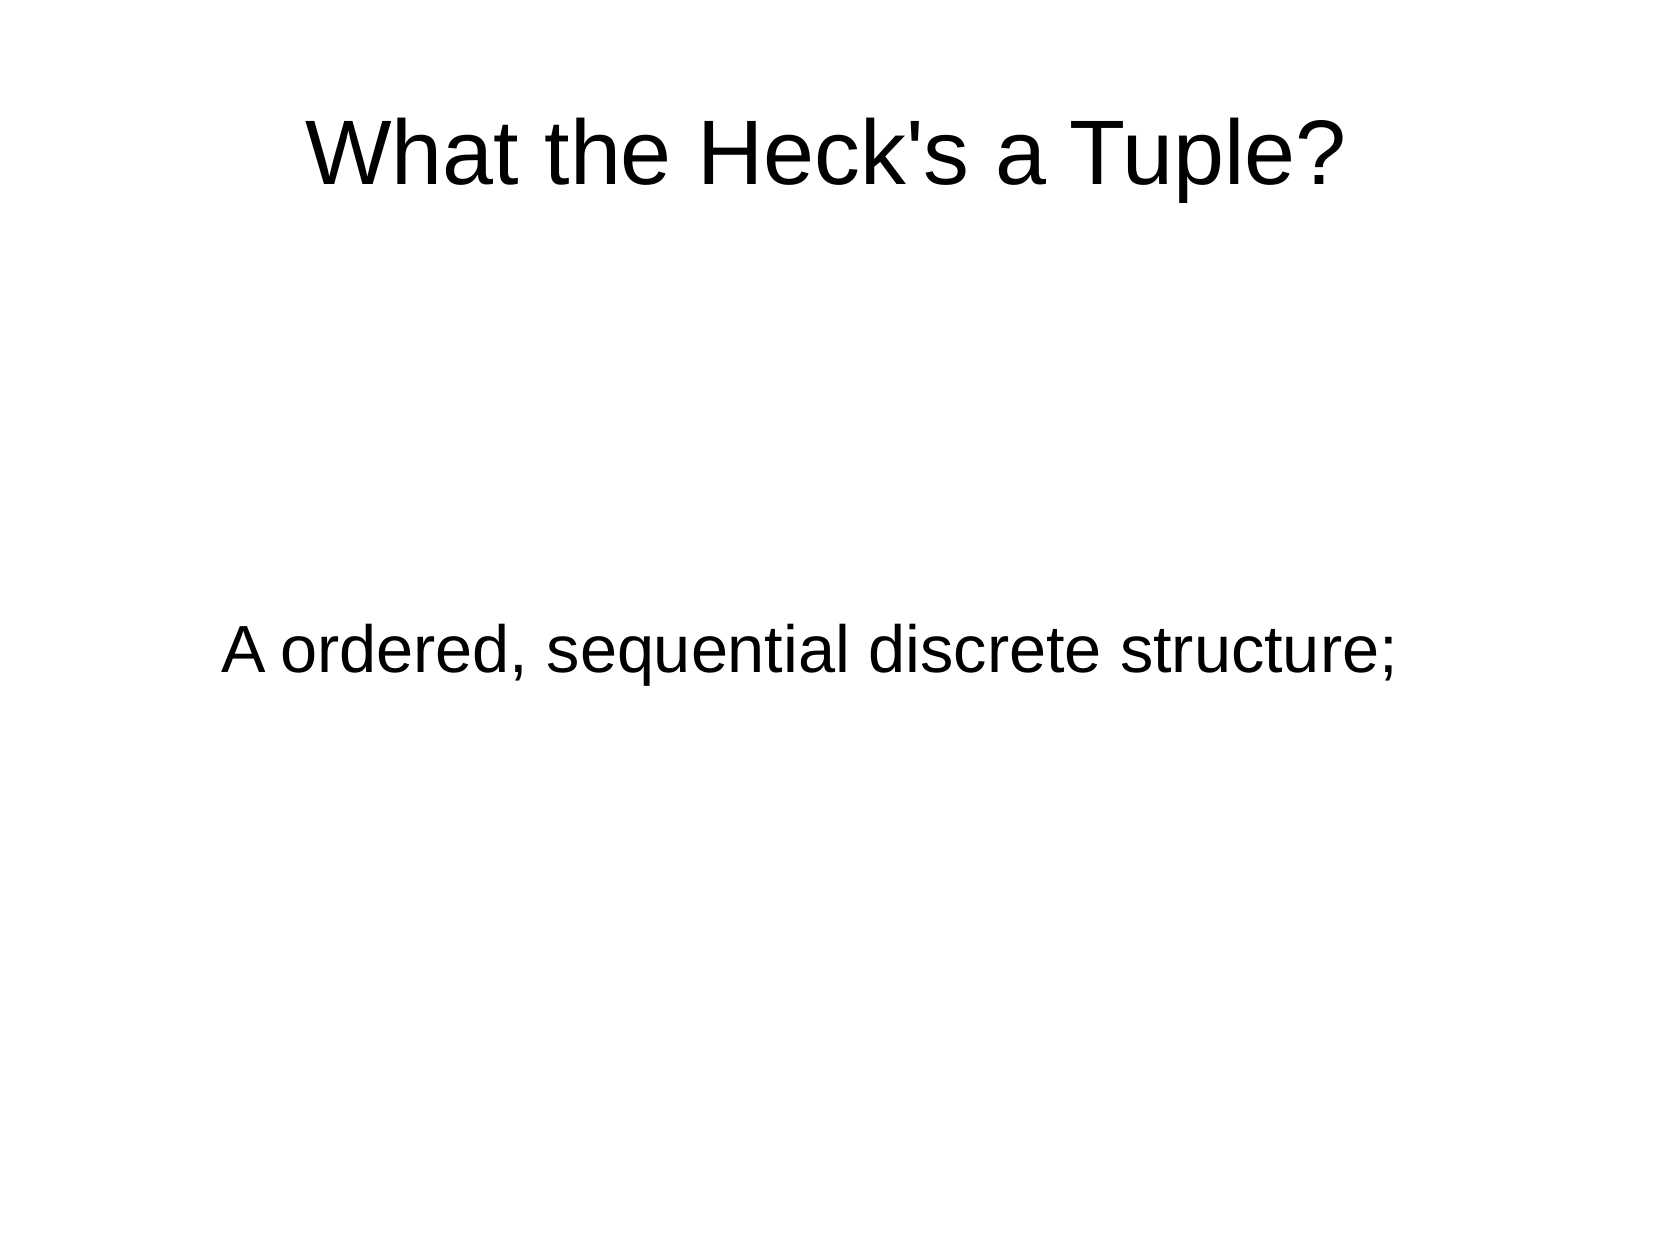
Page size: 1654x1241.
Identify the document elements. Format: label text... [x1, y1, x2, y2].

subtitle A ordered, sequential discrete structure; [82, 290, 1538, 1010]
title What the Heck's a Tuple? [82, 49, 1571, 257]
